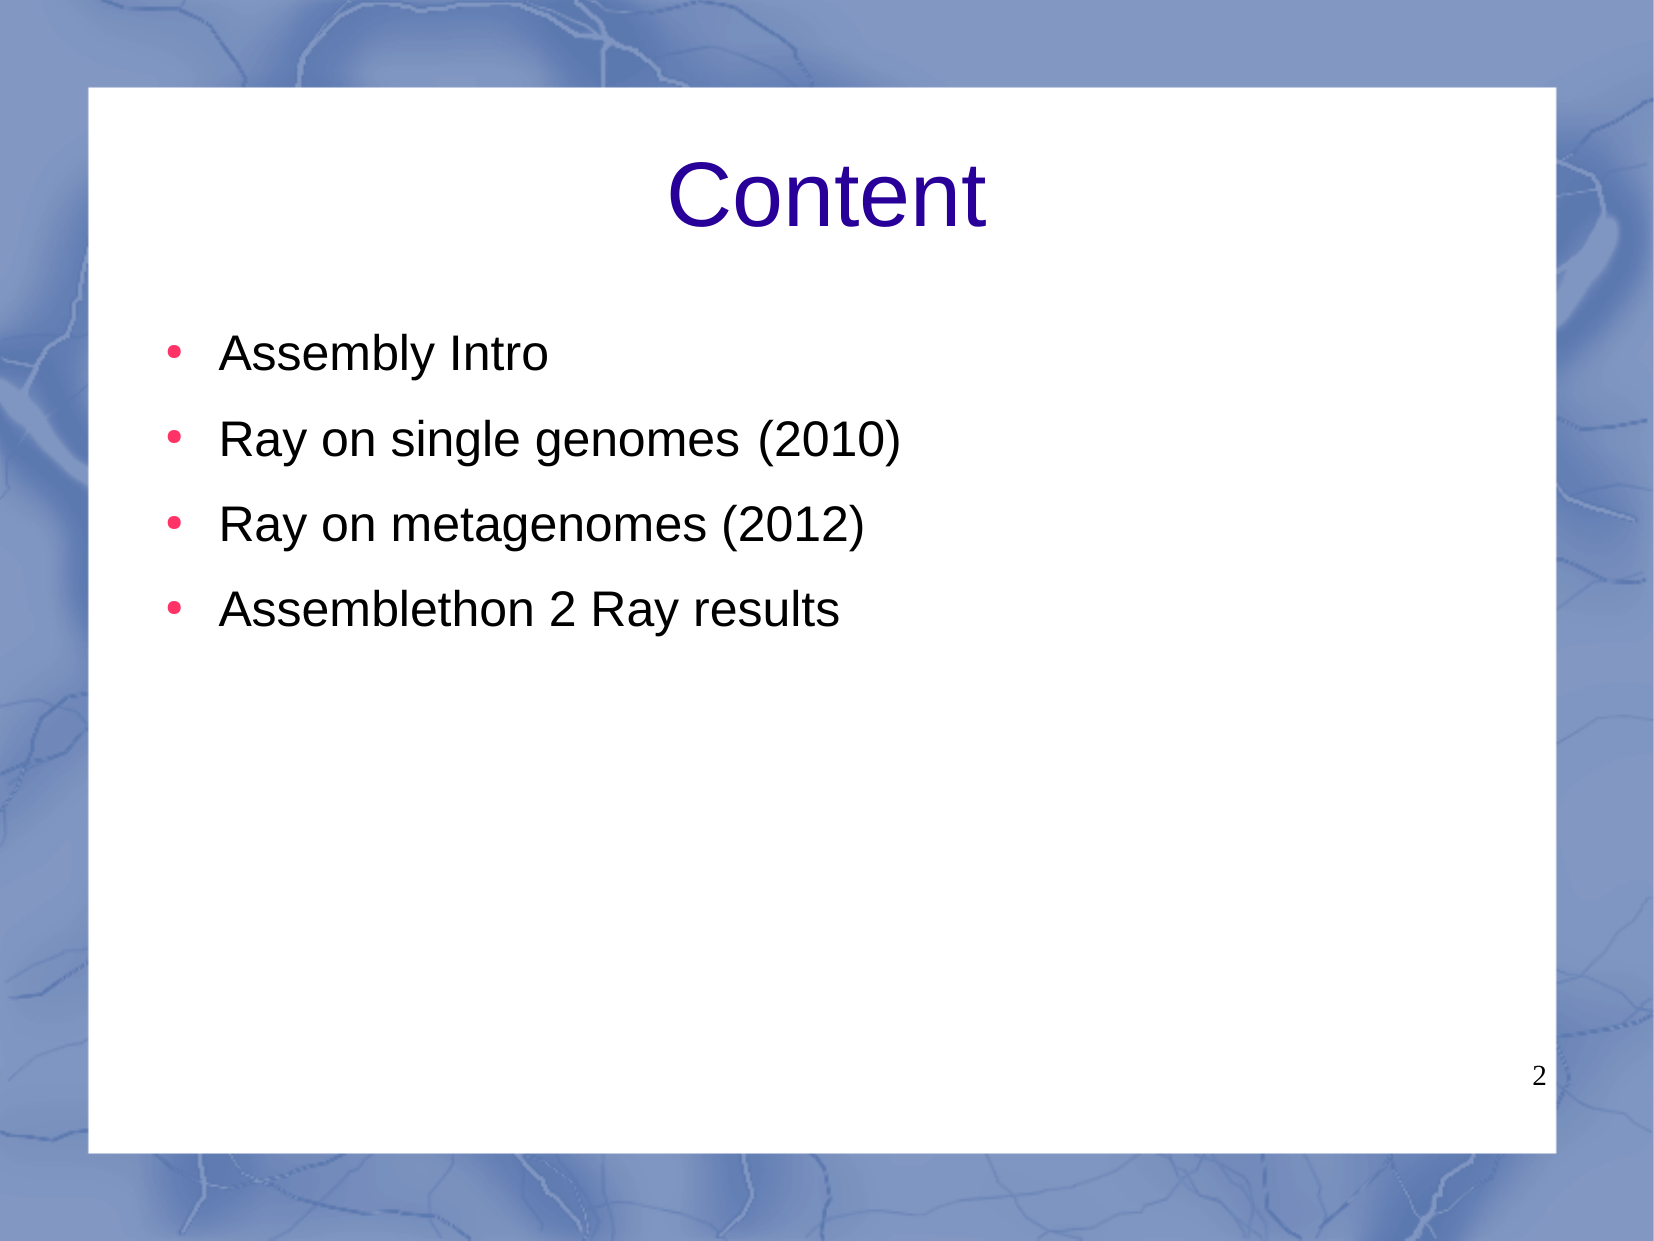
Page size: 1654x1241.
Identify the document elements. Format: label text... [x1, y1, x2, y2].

title Content [118, 90, 1536, 298]
picture [0, 0, 1654, 1241]
list Assembly Intro Ray on single genomes (2010) Ray on metagenomes (2012) Assemblethon 2 Ray results [147, 325, 1506, 1045]
